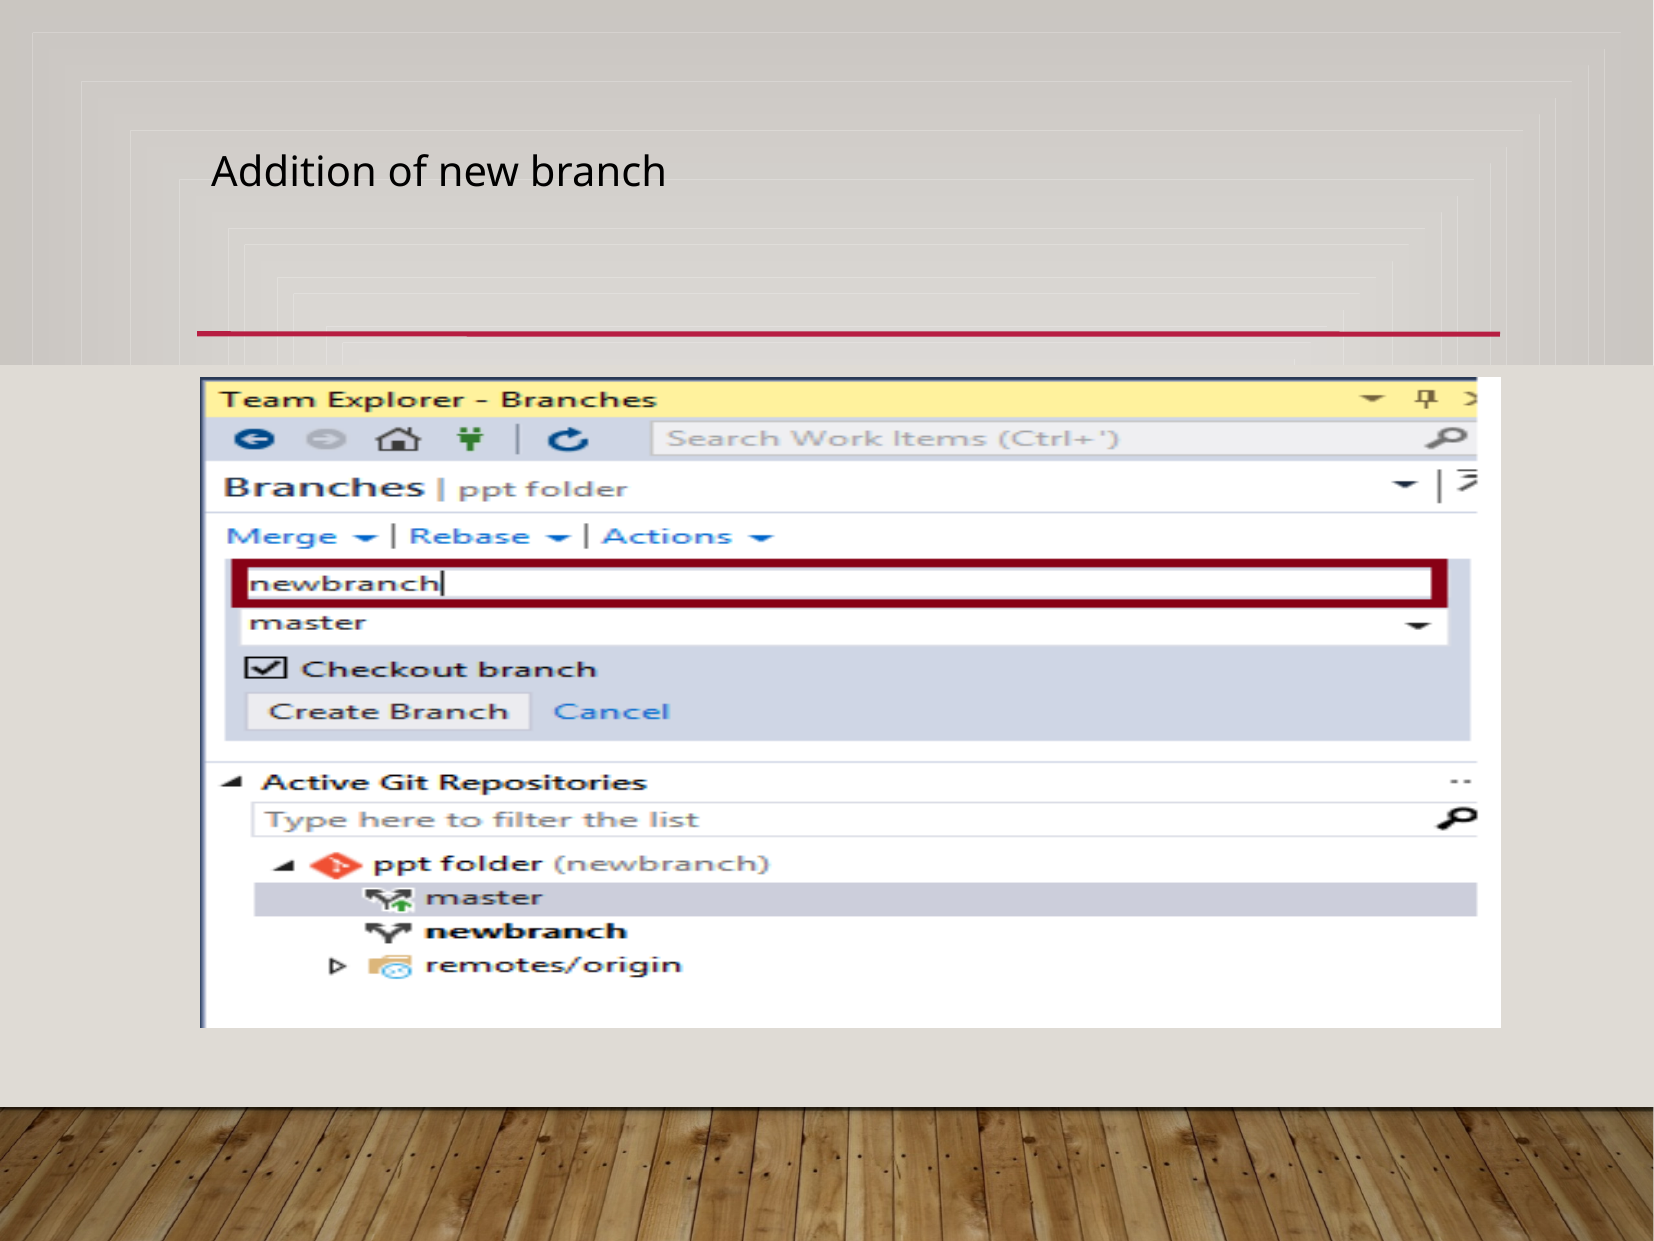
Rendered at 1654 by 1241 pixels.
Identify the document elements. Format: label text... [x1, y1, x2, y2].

picture [200, 377, 1501, 1028]
title Addition of new branch [196, 145, 1499, 335]
picture [0, 1107, 1654, 1241]
